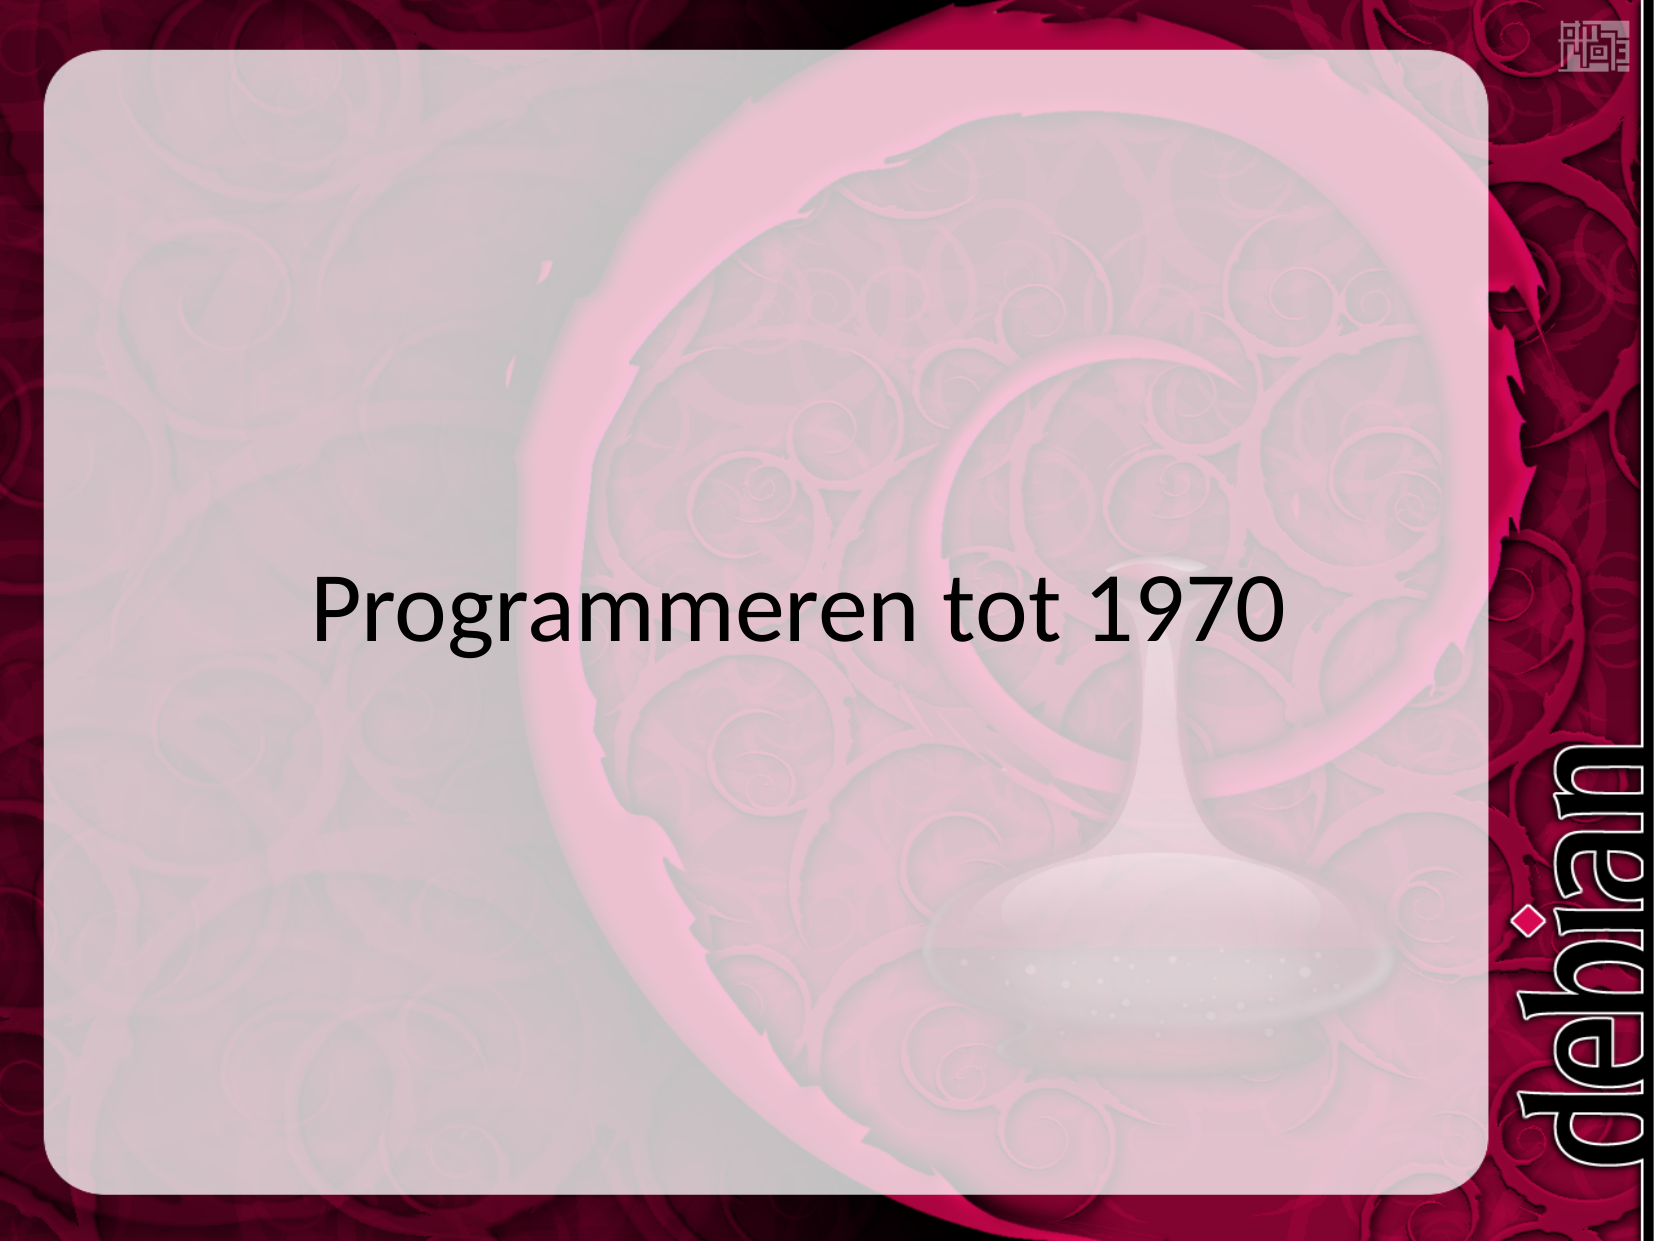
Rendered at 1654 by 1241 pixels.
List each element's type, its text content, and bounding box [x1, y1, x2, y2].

picture [0, 0, 1654, 1241]
subtitle [59, 49, 1477, 1010]
text_box Programmeren tot 1970 [295, 533, 1528, 670]
